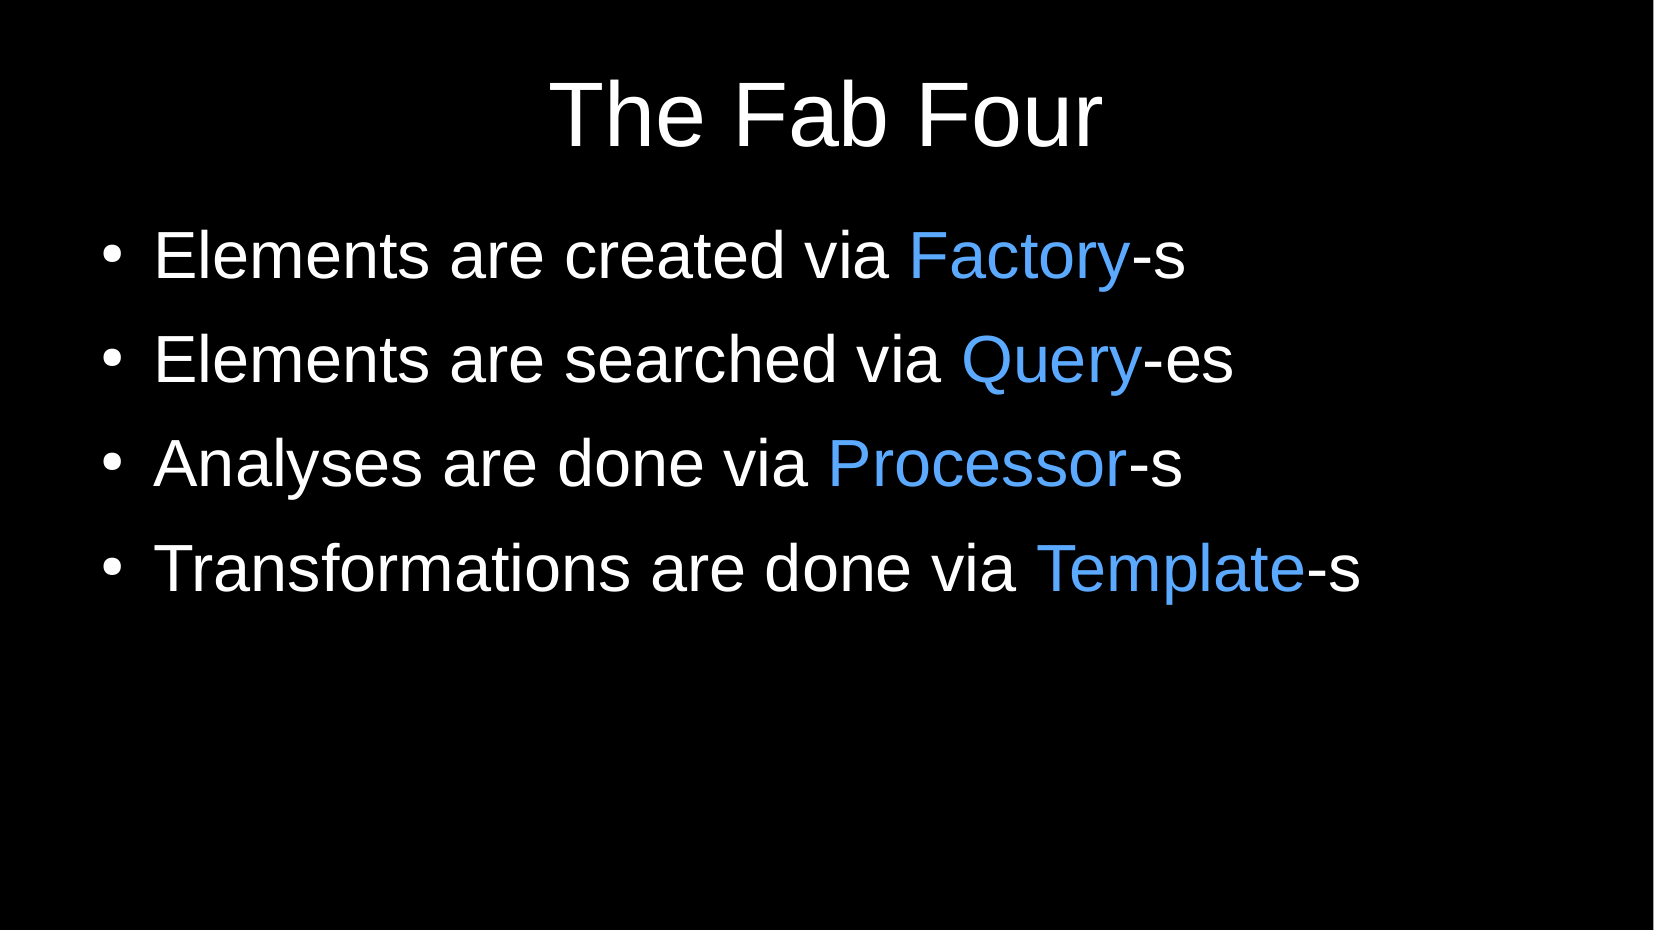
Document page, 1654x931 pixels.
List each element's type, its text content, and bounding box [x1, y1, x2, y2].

list Elements are created via Factory-s Elements are searched via Query-es Analyses are done via Processor-s Transformations are done via Template-s [82, 217, 1571, 758]
title The Fab Four [82, 37, 1571, 193]
